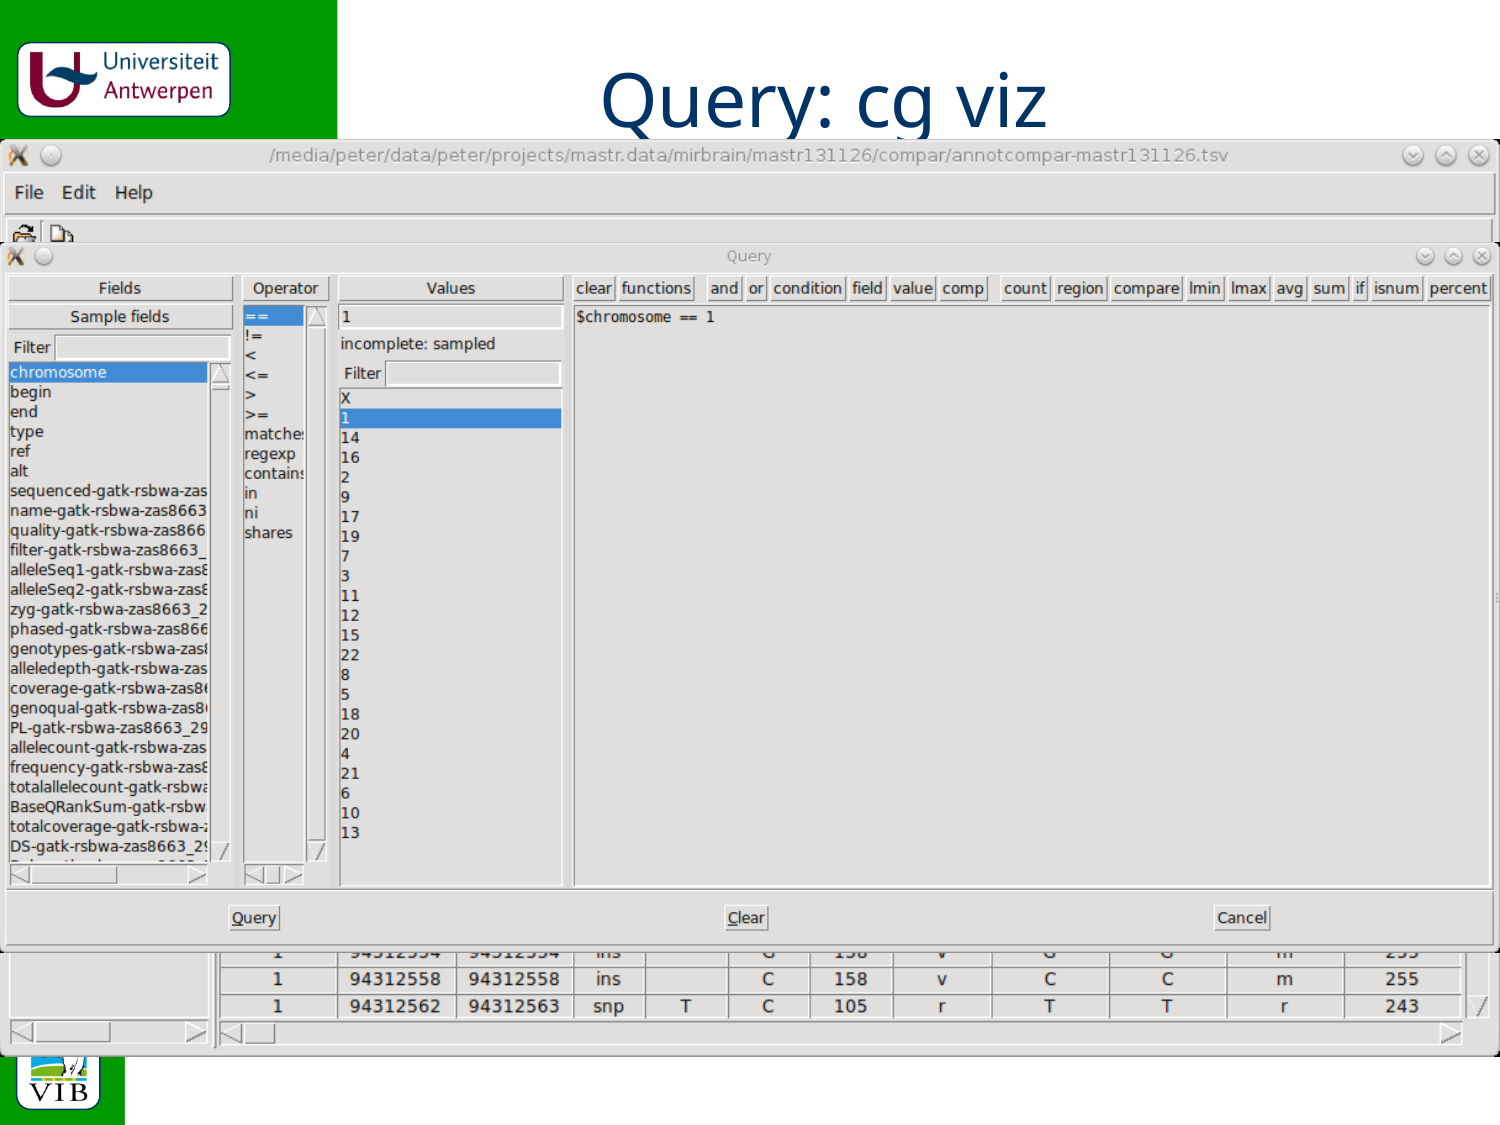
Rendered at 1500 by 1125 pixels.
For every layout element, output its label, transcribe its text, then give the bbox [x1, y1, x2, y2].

title Query: cg viz [584, 0, 1500, 139]
picture [25, 47, 223, 112]
picture [0, 139, 1500, 1107]
